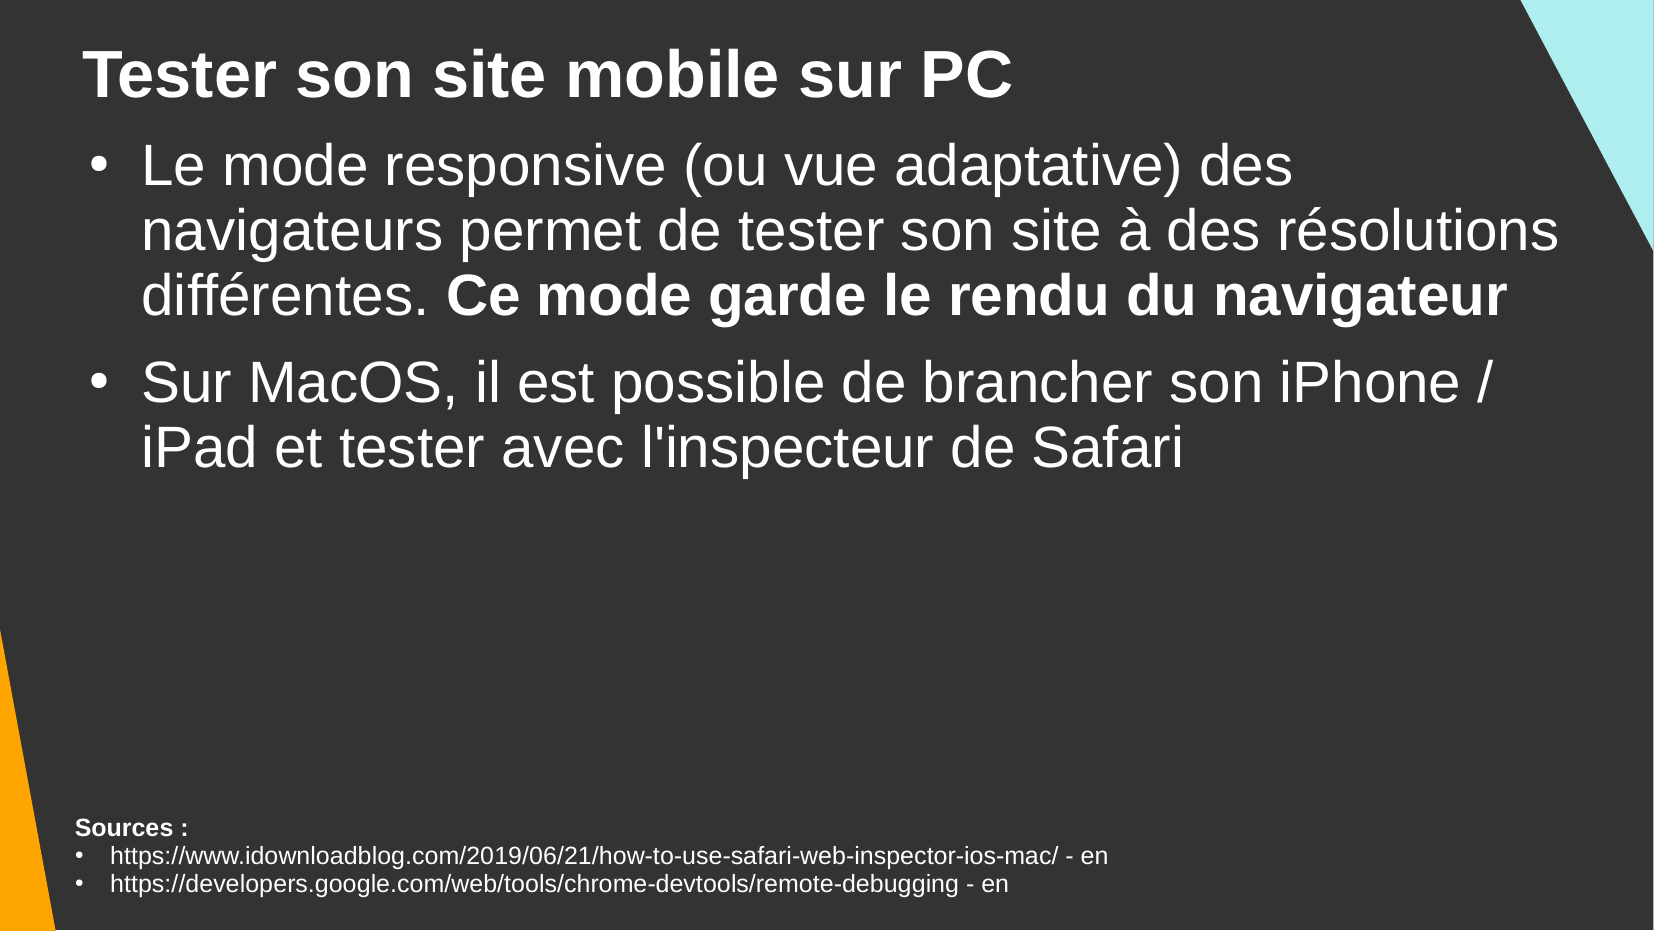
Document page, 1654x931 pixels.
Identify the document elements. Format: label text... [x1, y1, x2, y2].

title Tester son site mobile sur PC [82, 37, 1571, 112]
list Le mode responsive (ou vue adaptative) des navigateurs permet de tester son site à des résolutions différentes. Ce mode garde le rendu du navigateur Sur MacOS, il est possible de brancher son iPhone / iPad et tester avec l'inspecteur de Safari [70, 132, 1605, 718]
text_box Sources : https://www.idownloadblog.com/2019/06/21/how-to-use-safari-web-inspector-ios-mac/ - en https://developers.google.com/web/tools/chrome-devtools/remote-debugging - en [60, 806, 1654, 905]
text_box [1520, 0, 1654, 253]
text_box [0, 629, 56, 931]
